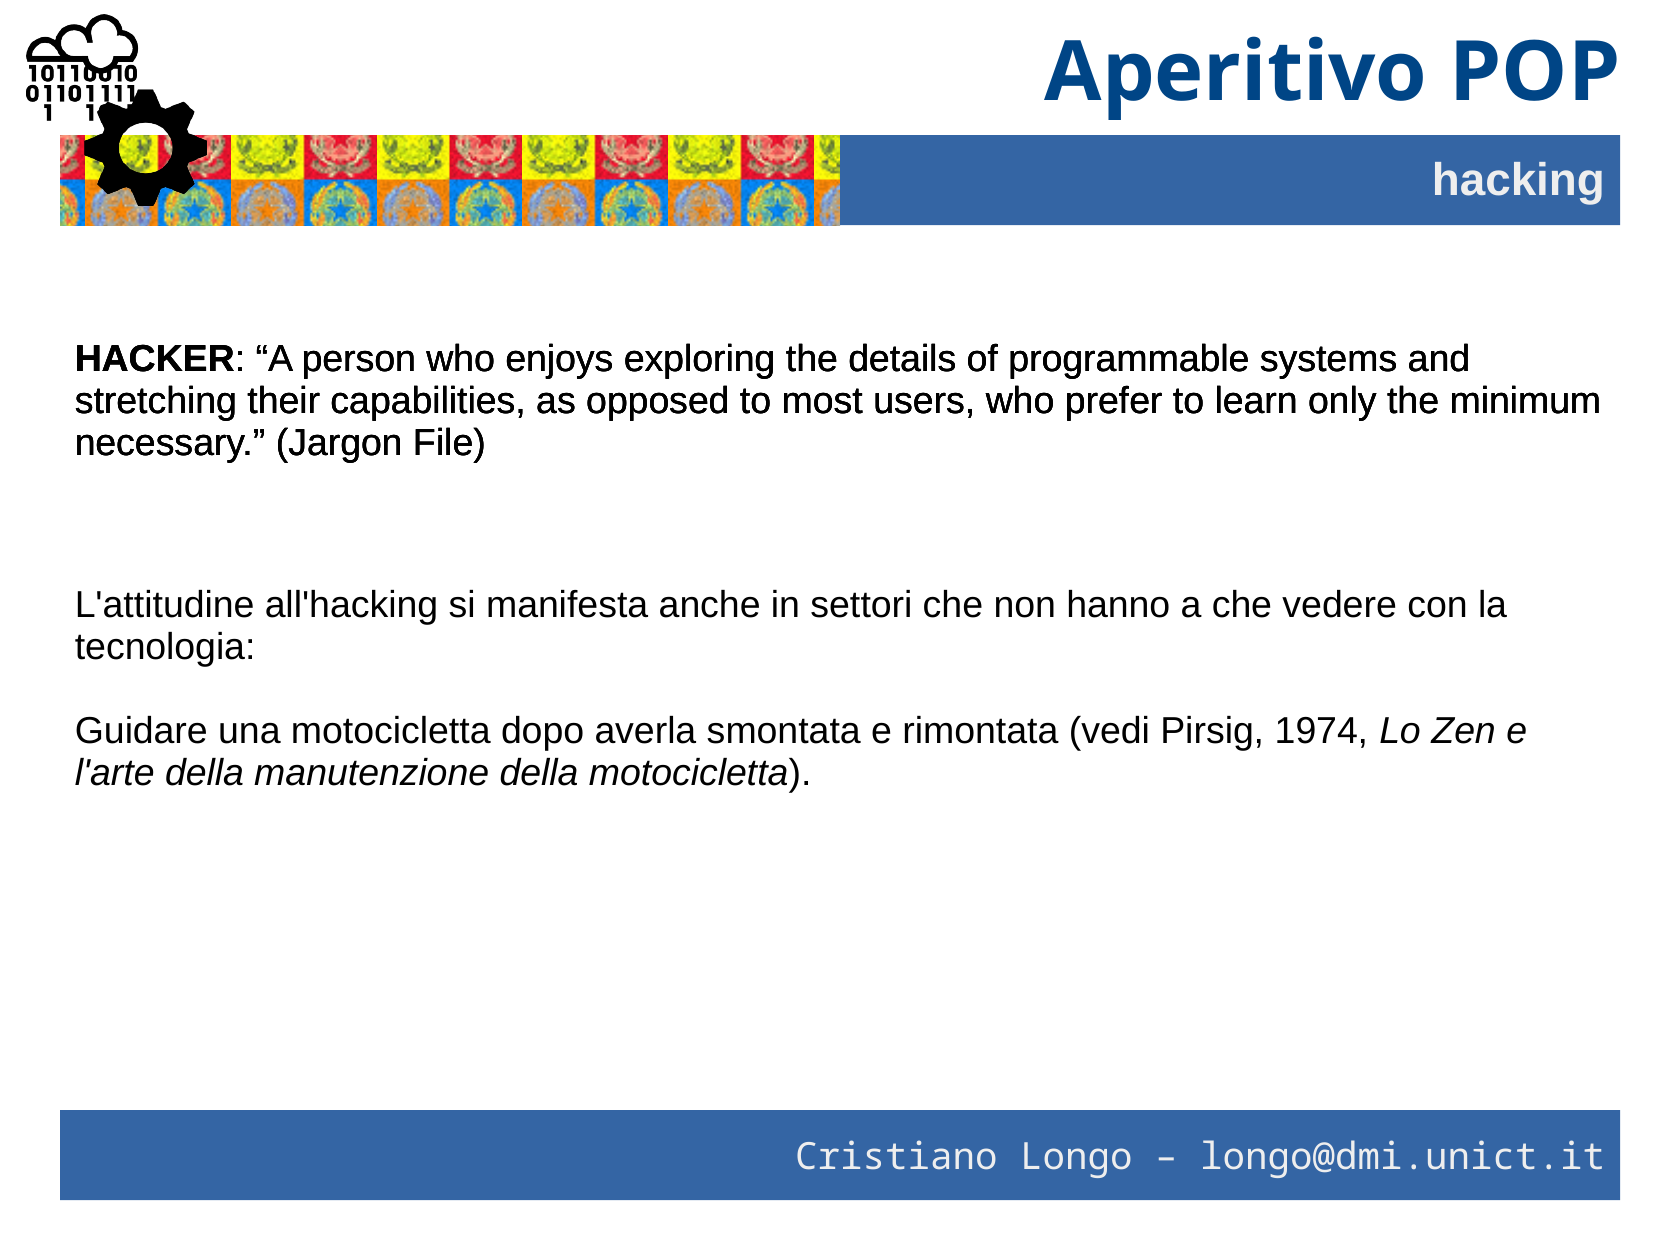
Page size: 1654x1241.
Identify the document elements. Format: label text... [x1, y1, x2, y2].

text_box Aperitivo POP [982, 4, 1636, 124]
picture [26, 14, 207, 206]
text_box L'attitudine all'hacking si manifesta anche in settori che non hanno a che vedere con la tecnologia: Guidare una motocicletta dopo averla smontata e rimontata (vedi Pirsig, 1974, Lo Zen e l'arte della manutenzione della motocicletta). [60, 576, 1621, 801]
text_box hacking [840, 135, 1621, 226]
text_box [60, 135, 840, 226]
text_box HACKER: “A person who enjoys exploring the details of programmable systems and stretching their capabilities, as opposed to most users, who prefer to learn only the minimum necessary.” (Jargon File) [60, 330, 1621, 471]
text_box Cristiano Longo – longo@dmi.unict.it [60, 1110, 1621, 1201]
